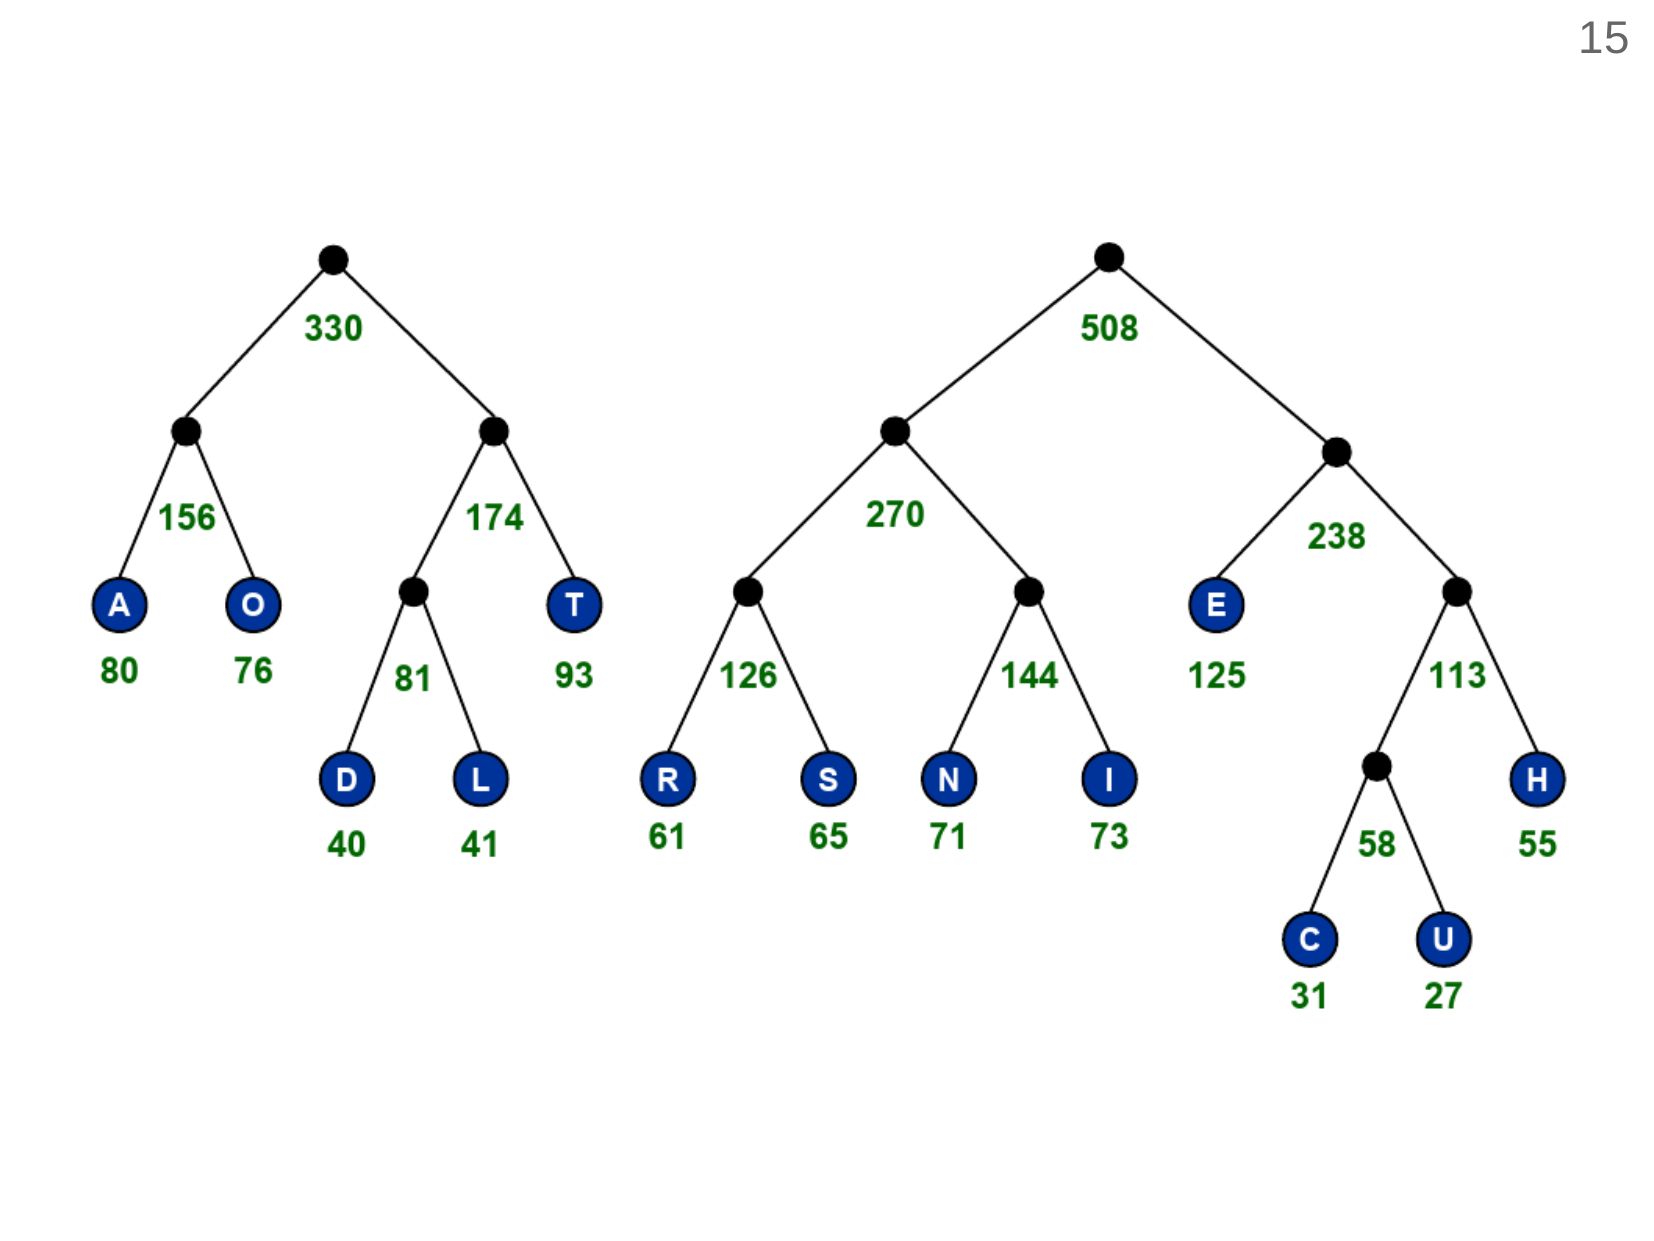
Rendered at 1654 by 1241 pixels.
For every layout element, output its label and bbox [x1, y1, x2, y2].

picture [88, 241, 1576, 1016]
